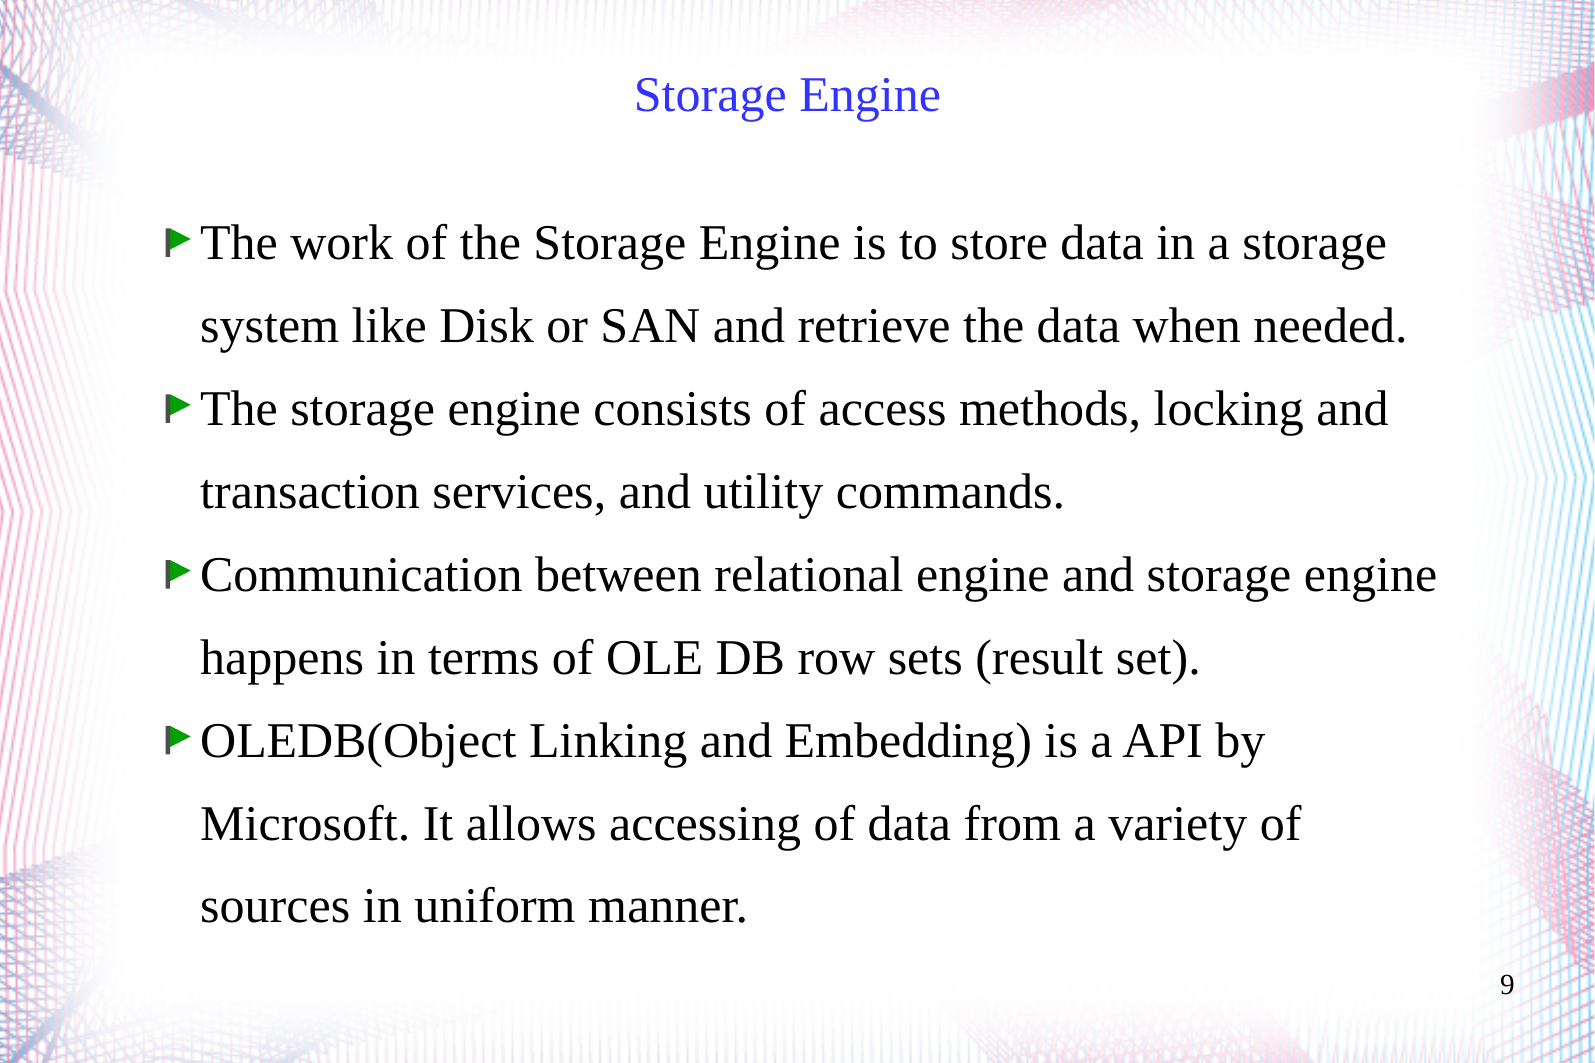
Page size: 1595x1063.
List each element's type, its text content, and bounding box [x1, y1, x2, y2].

text_box The work of the Storage Engine is to store data in a storage system like Disk or SAN and retrieve the data when needed. The storage engine consists of access methods, locking and transaction services, and utility commands. Communication between relational engine and storage engine happens in terms of OLE DB row sets (result set). OLEDB(Object Linking and Embedding) is a API by Microsoft. It allows accessing of data from a variety of sources in uniform manner. [150, 180, 1456, 927]
picture [0, 0, 1595, 1063]
text_box Storage Engine [105, 60, 1471, 132]
